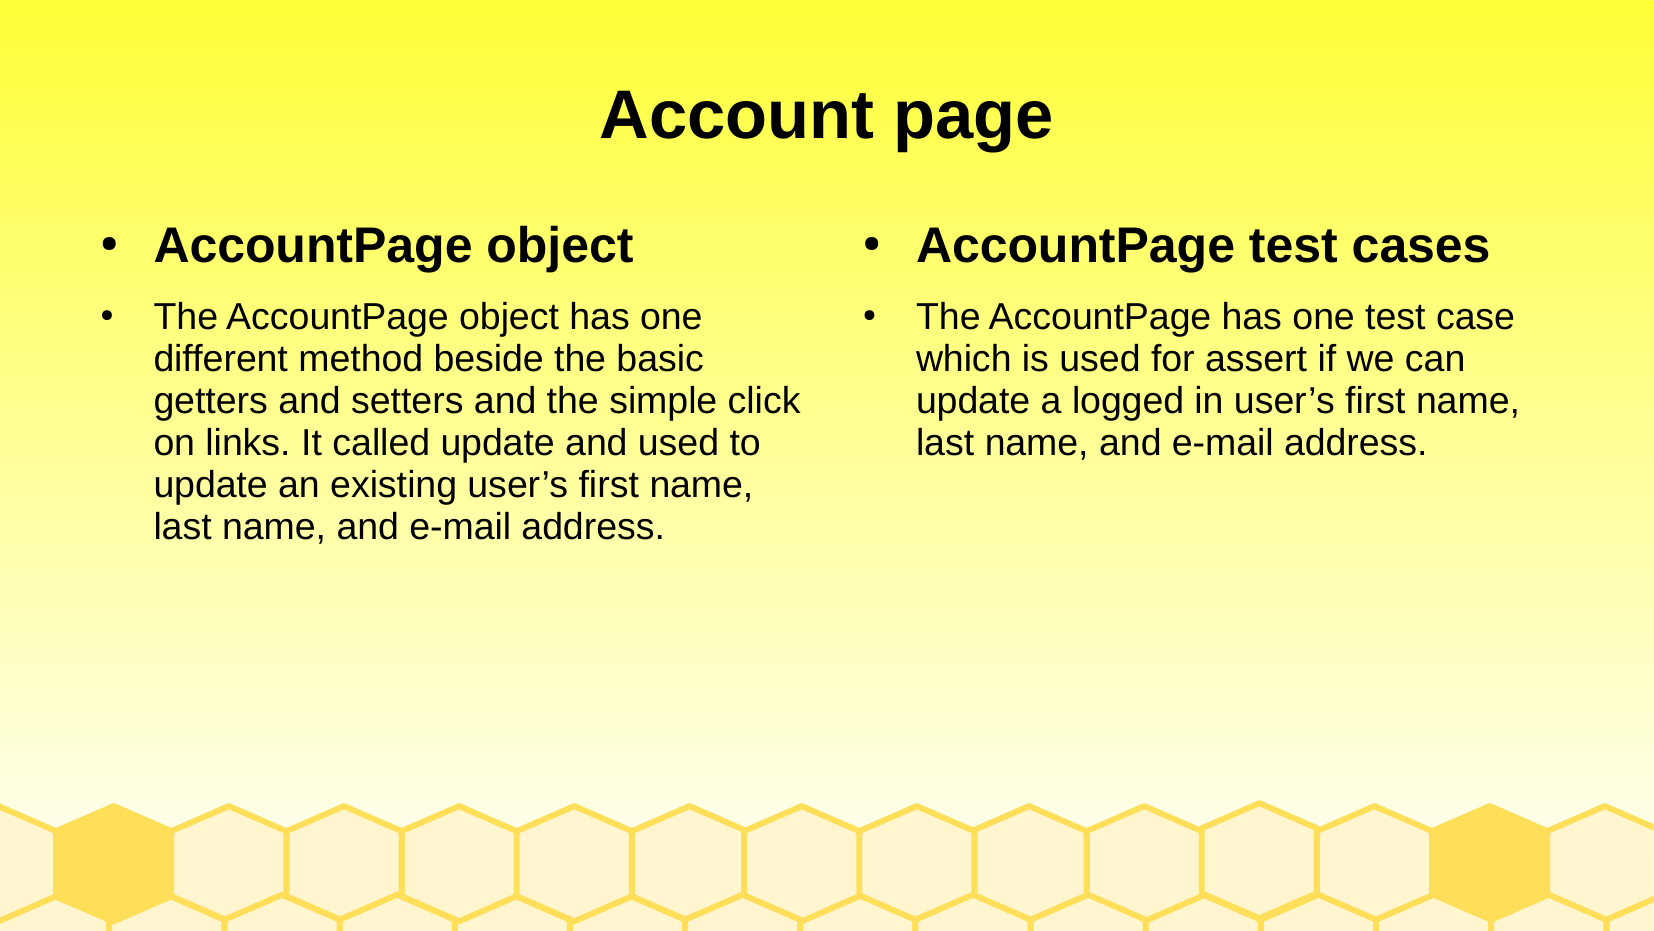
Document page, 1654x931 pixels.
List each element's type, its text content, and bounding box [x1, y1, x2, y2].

title Account page [82, 37, 1571, 193]
list AccountPage object The AccountPage object has one different method beside the basic getters and setters and the simple click on links. It called update and used to update an existing user’s first name, last name, and e-mail address. [82, 217, 809, 758]
list AccountPage test cases The AccountPage has one test case which is used for assert if we can update a logged in user’s first name, last name, and e-mail address. [845, 217, 1572, 758]
